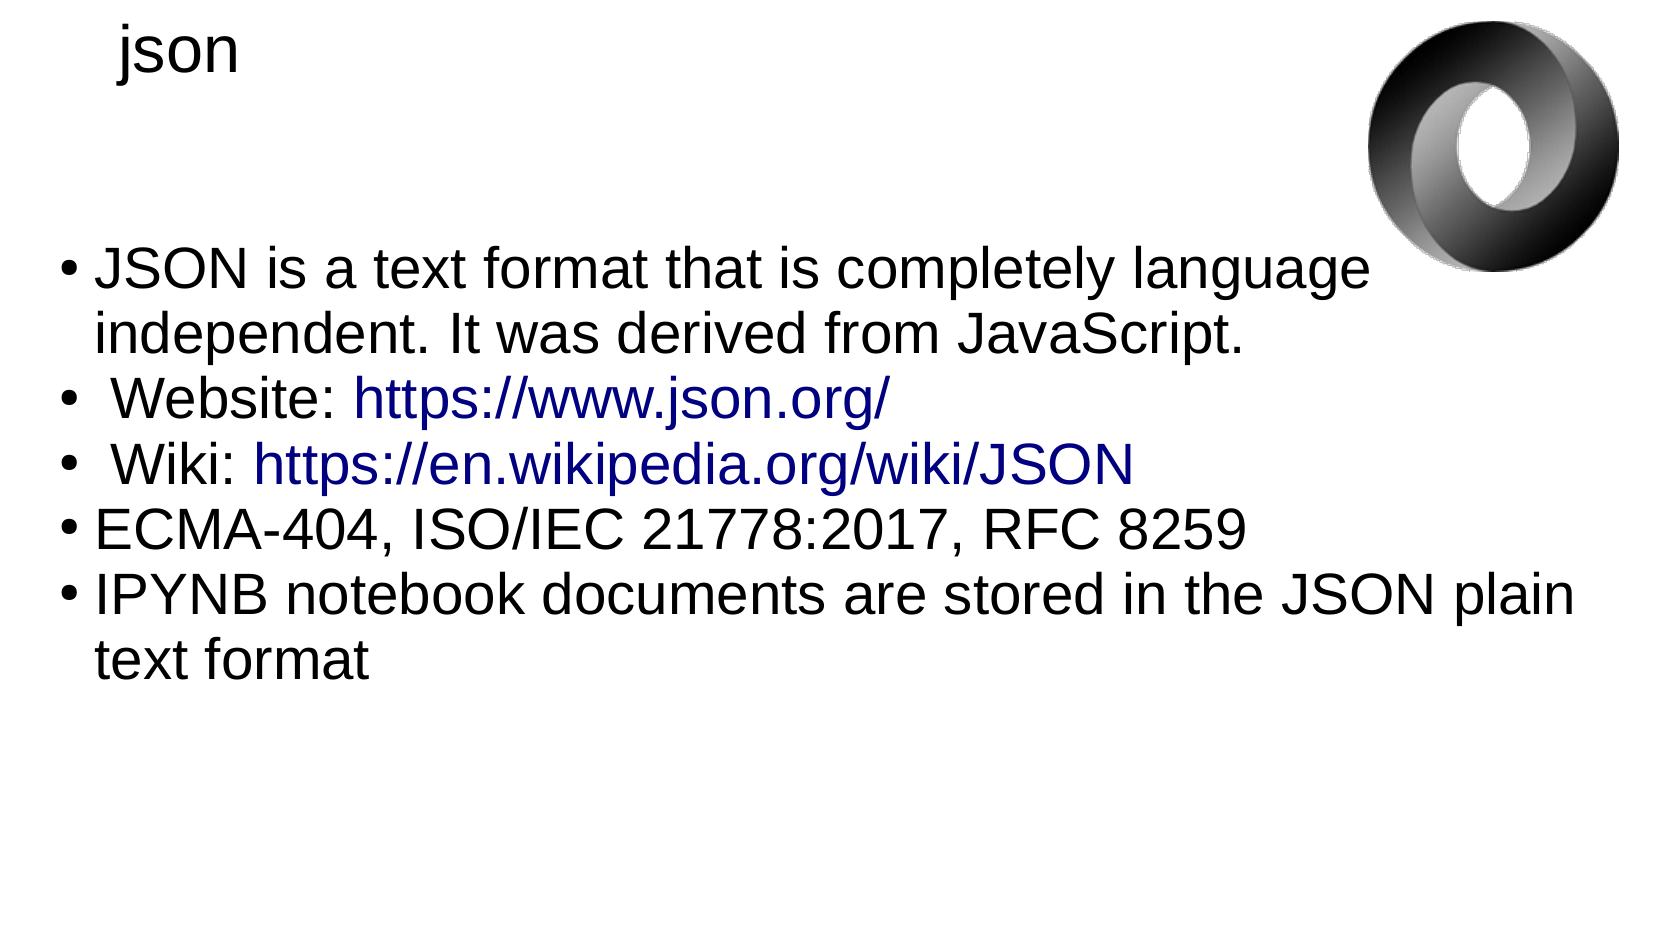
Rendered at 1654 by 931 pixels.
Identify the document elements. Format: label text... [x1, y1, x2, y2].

text_box JSON is a text format that is completely language independent. It was derived from JavaScript. Website: https://www.json.org/ Wiki: https://en.wikipedia.org/wiki/JSON ECMA-404, ISO/IEC 21778:2017, RFC 8259 IPYNB notebook documents are stored in the JSON plain text format [59, 202, 1583, 726]
text_box json [82, 5, 1571, 95]
picture [1368, 21, 1619, 272]
